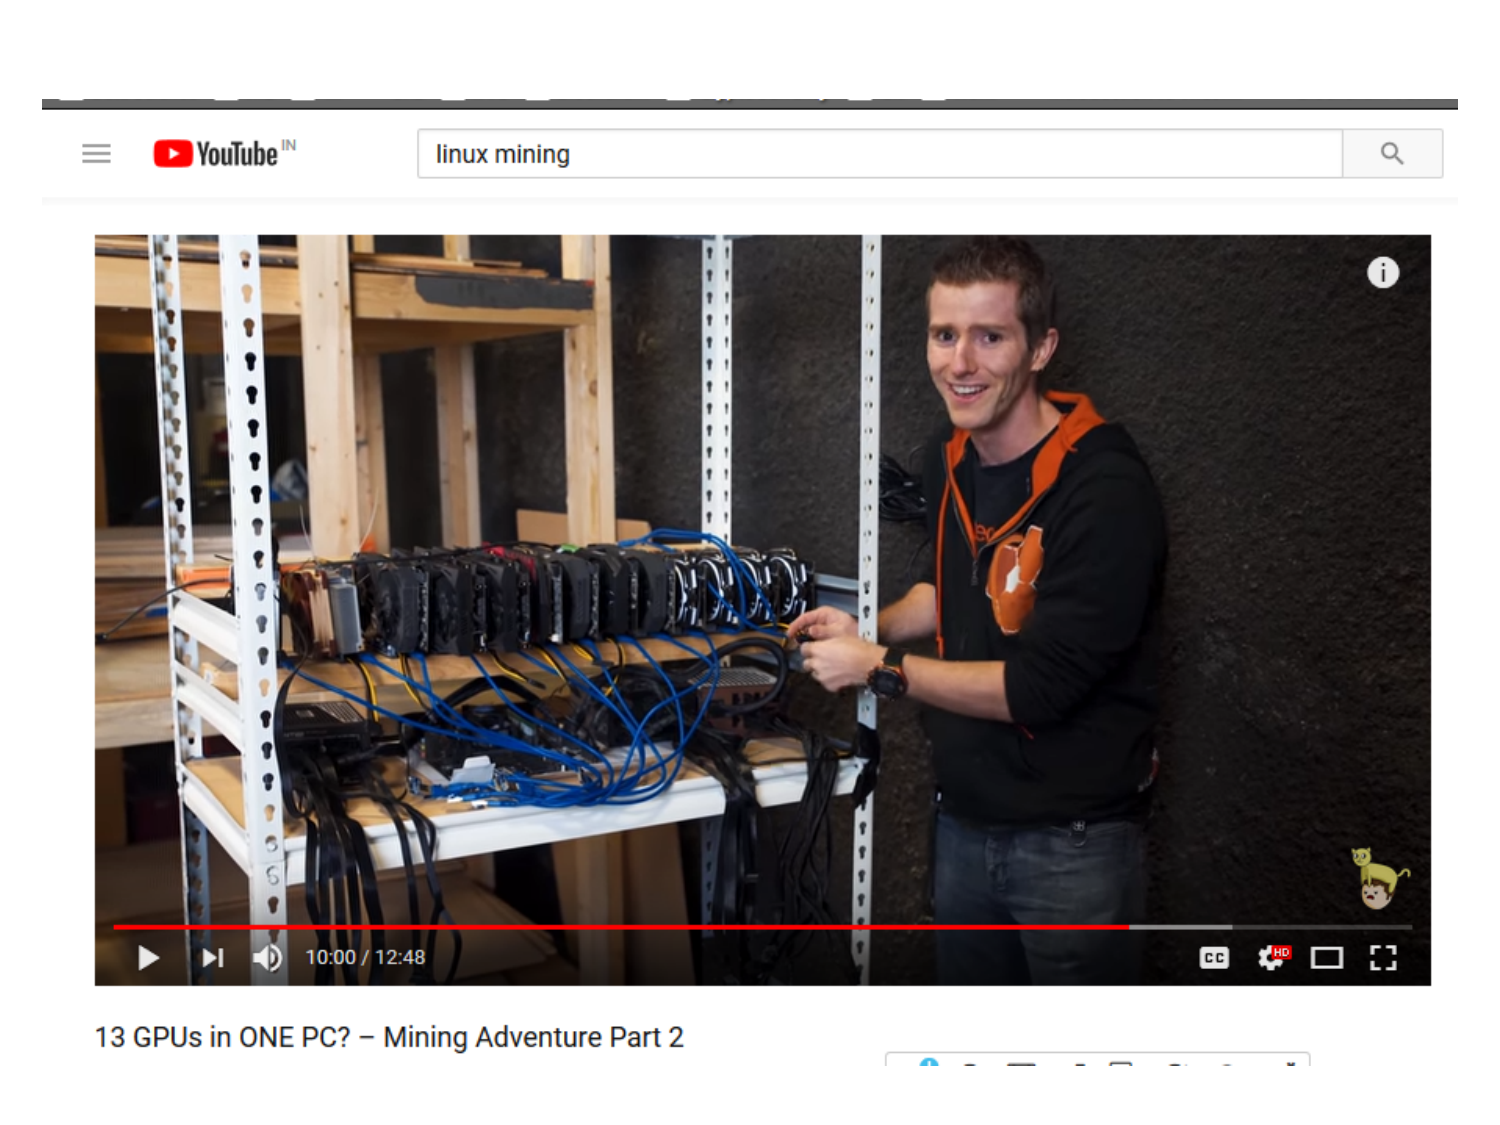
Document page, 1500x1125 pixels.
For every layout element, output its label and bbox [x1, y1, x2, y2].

picture [42, 99, 1458, 1066]
